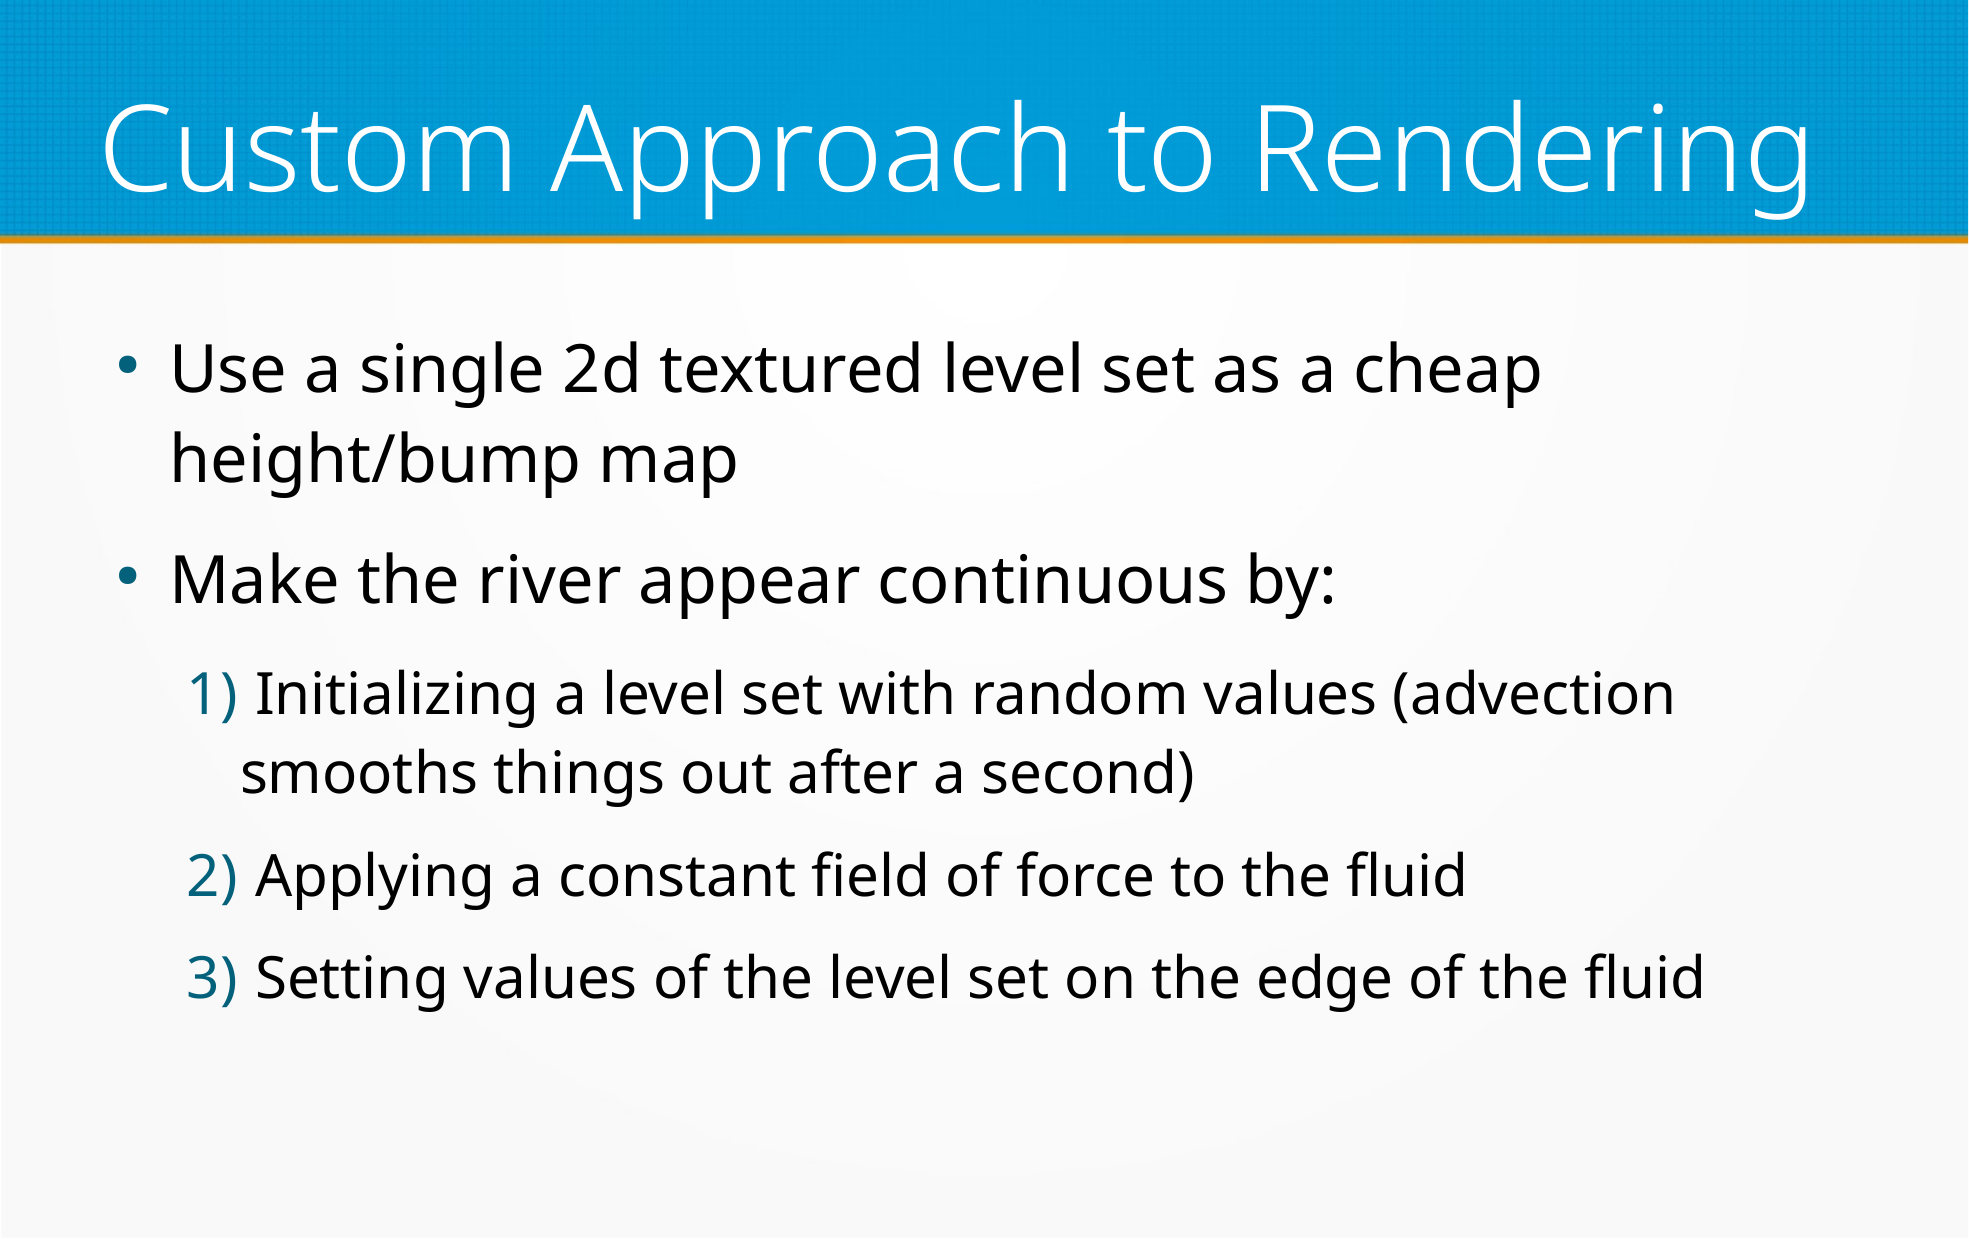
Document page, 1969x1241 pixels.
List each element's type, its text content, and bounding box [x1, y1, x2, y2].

list Use a single 2d textured level set as a cheap height/bump map Make the river appear continuous by: Initializing a level set with random values (advection smooths things out after a second) Applying a constant field of force to the fluid Setting values of the level set on the edge of the fluid [98, 320, 1860, 1087]
title Custom Approach to Rendering [98, 19, 1870, 228]
picture [0, 233, 1969, 1241]
